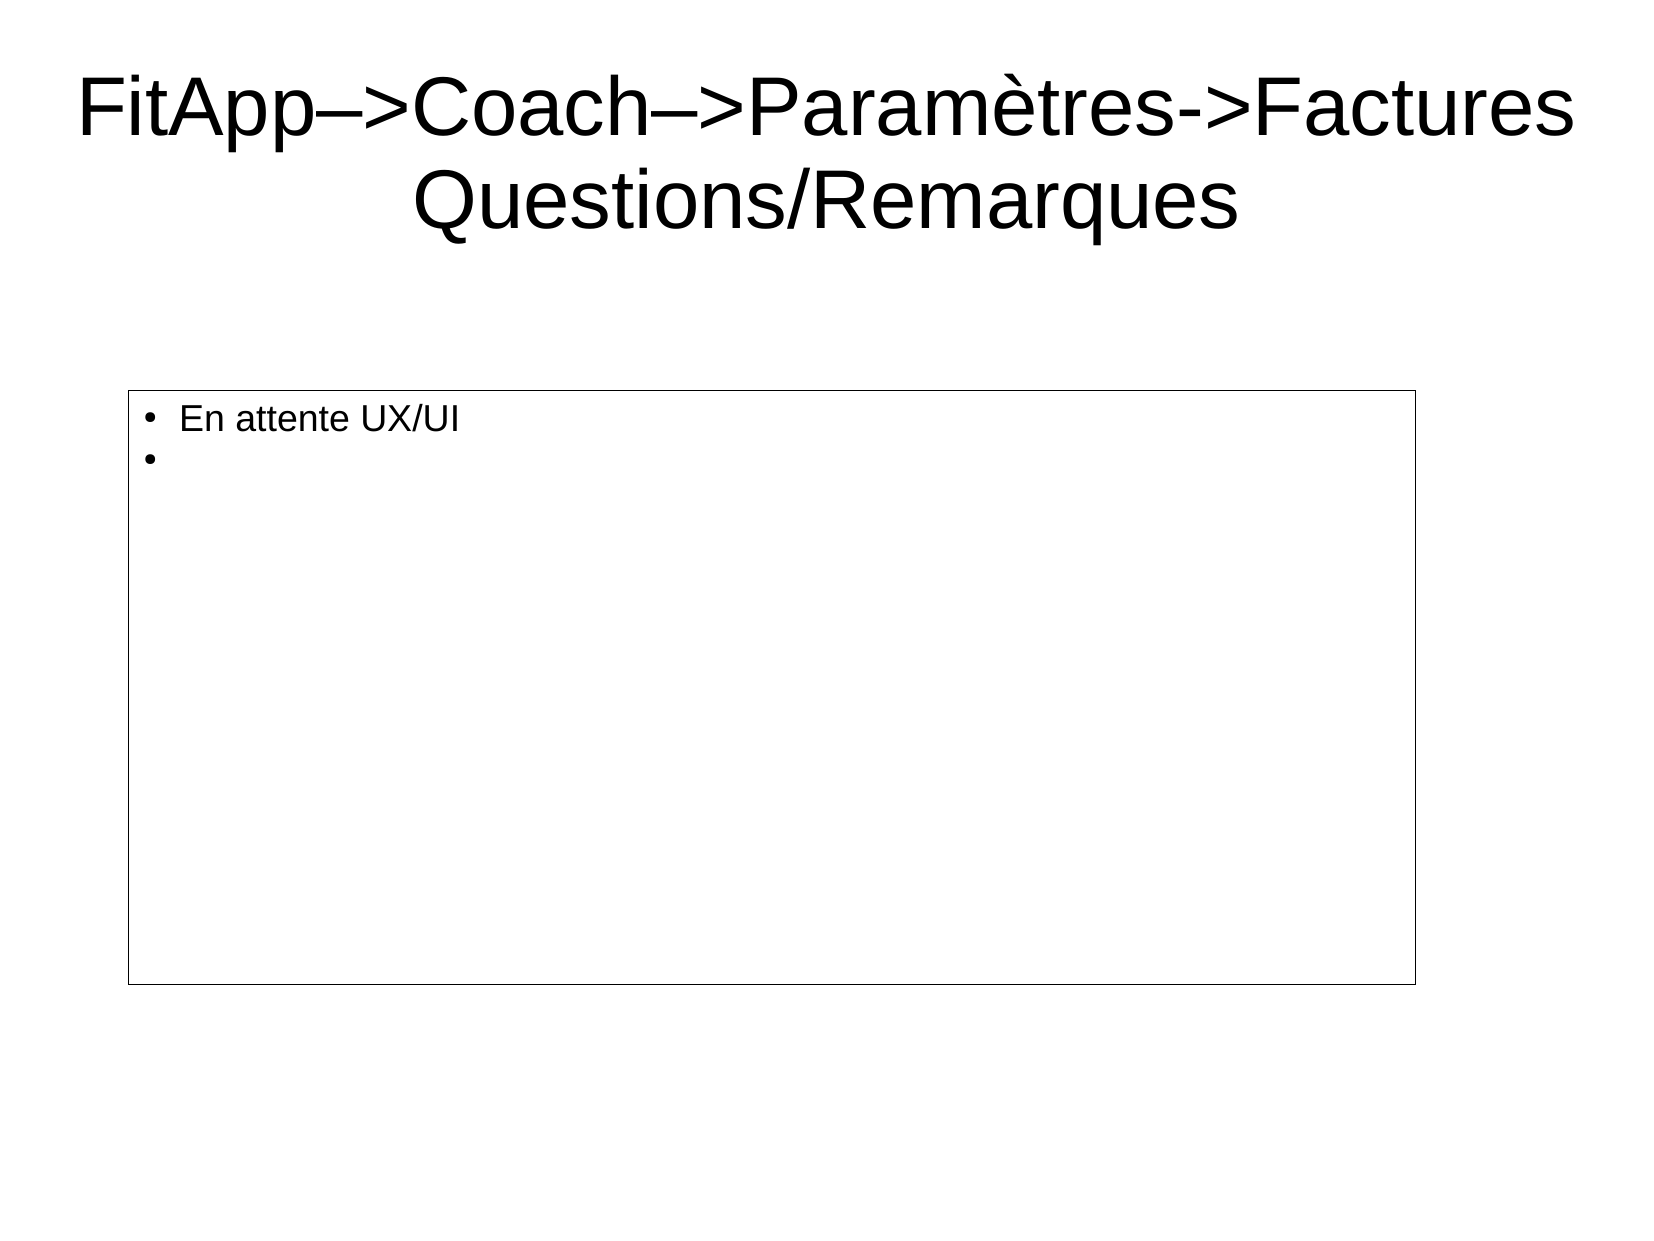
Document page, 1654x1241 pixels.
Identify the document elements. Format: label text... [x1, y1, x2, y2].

title FitApp–>Coach–>Paramètres->Factures Questions/Remarques [23, 0, 1630, 307]
text_box En attente UX/UI [128, 390, 1416, 985]
